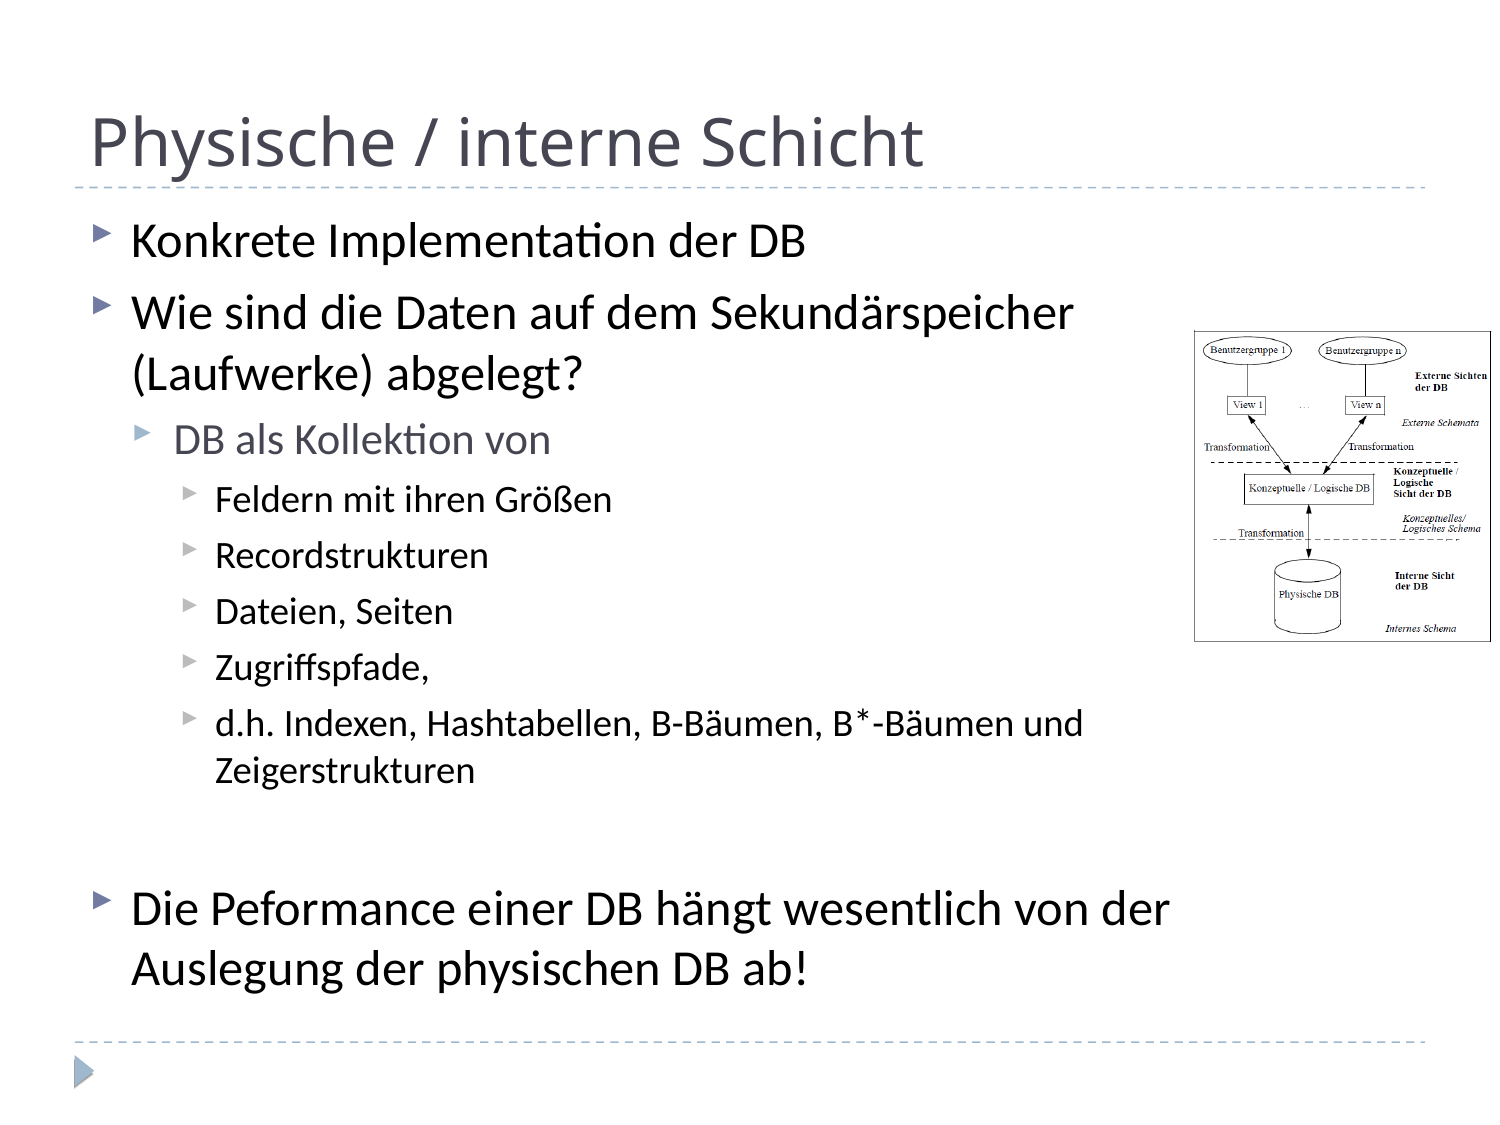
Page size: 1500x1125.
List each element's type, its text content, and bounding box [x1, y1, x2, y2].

picture [1189, 326, 1500, 654]
list Konkrete Implementation der DB Wie sind die Daten auf dem Sekundärspeicher (Laufwerke) abgelegt? DB als Kollektion von Feldern mit ihren Größen Recordstrukturen Dateien, Seiten Zugriffspfade, d.h. Indexen, Hashtabellen, B-Bäumen, B*-Bäumen und Zeigerstrukturen Die Peformance einer DB hängt wesentlich von der Auslegung der physischen DB ab! [75, 200, 1254, 1010]
title Physische / interne Schicht [75, 24, 1425, 188]
